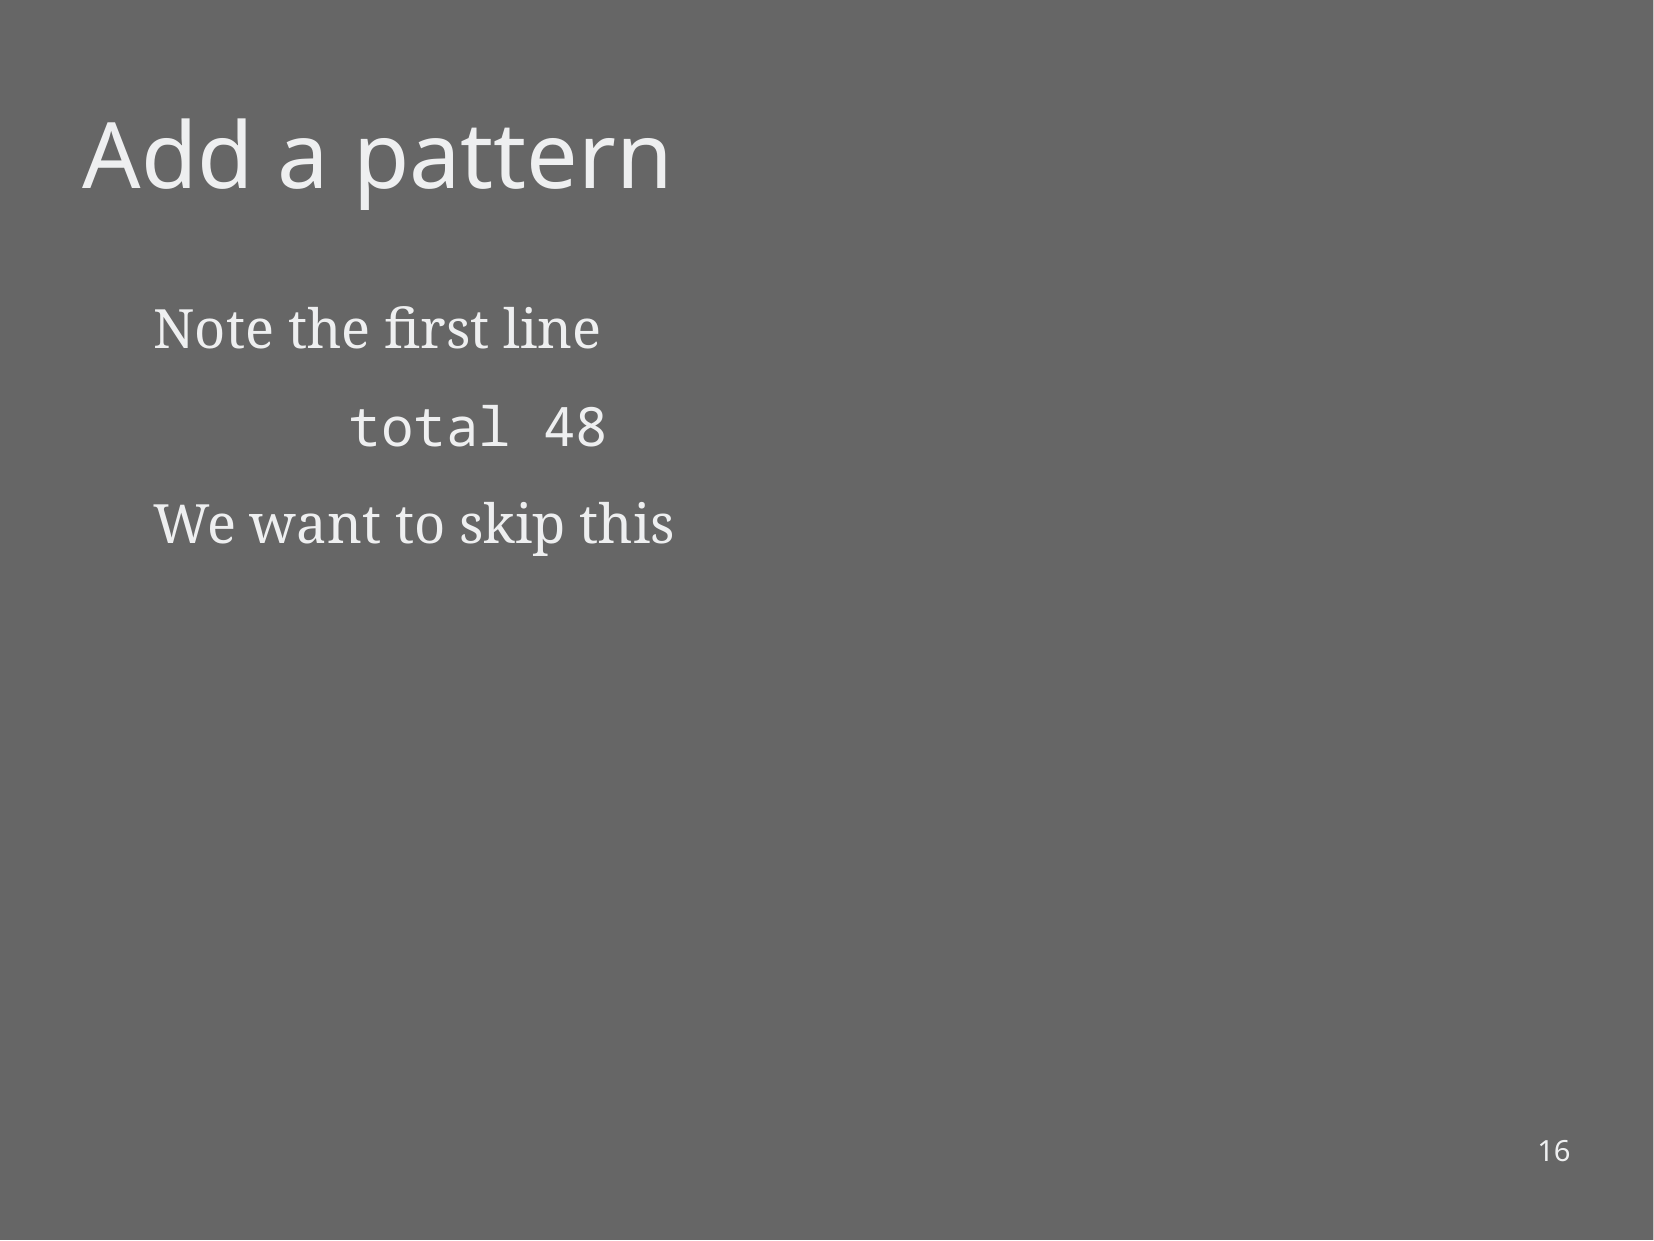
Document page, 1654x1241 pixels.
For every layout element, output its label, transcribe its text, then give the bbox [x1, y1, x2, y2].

list Note the first line total 48 We want to skip this [82, 290, 1571, 638]
title Add a pattern [82, 49, 1571, 257]
